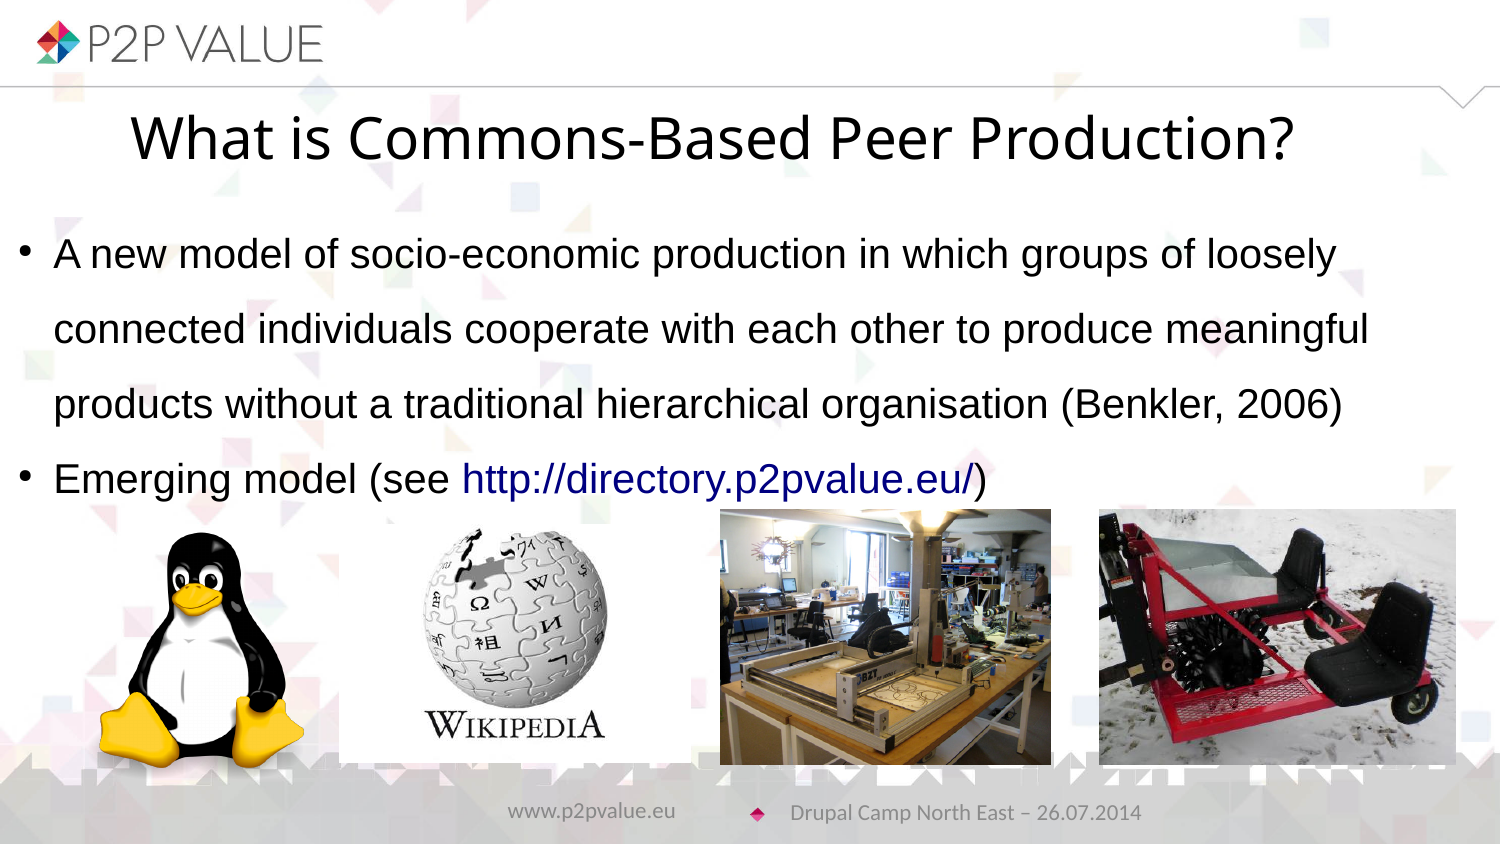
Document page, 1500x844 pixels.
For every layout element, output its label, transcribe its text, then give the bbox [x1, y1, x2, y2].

text_box www.p2pvalue.eu [501, 789, 720, 829]
text_box Drupal Camp North East – 26.07.2014 [777, 788, 1470, 834]
subtitle A new model of socio-economic production in which groups of loosely connected individuals cooperate with each other to produce meaningful products without a traditional hierarchical organisation (Benkler, 2006) Emerging model (see http://directory.p2pvalue.eu/) [4, 195, 1486, 526]
title What is Commons-Based Peer Production? [60, 92, 1366, 181]
picture [0, 0, 1500, 844]
